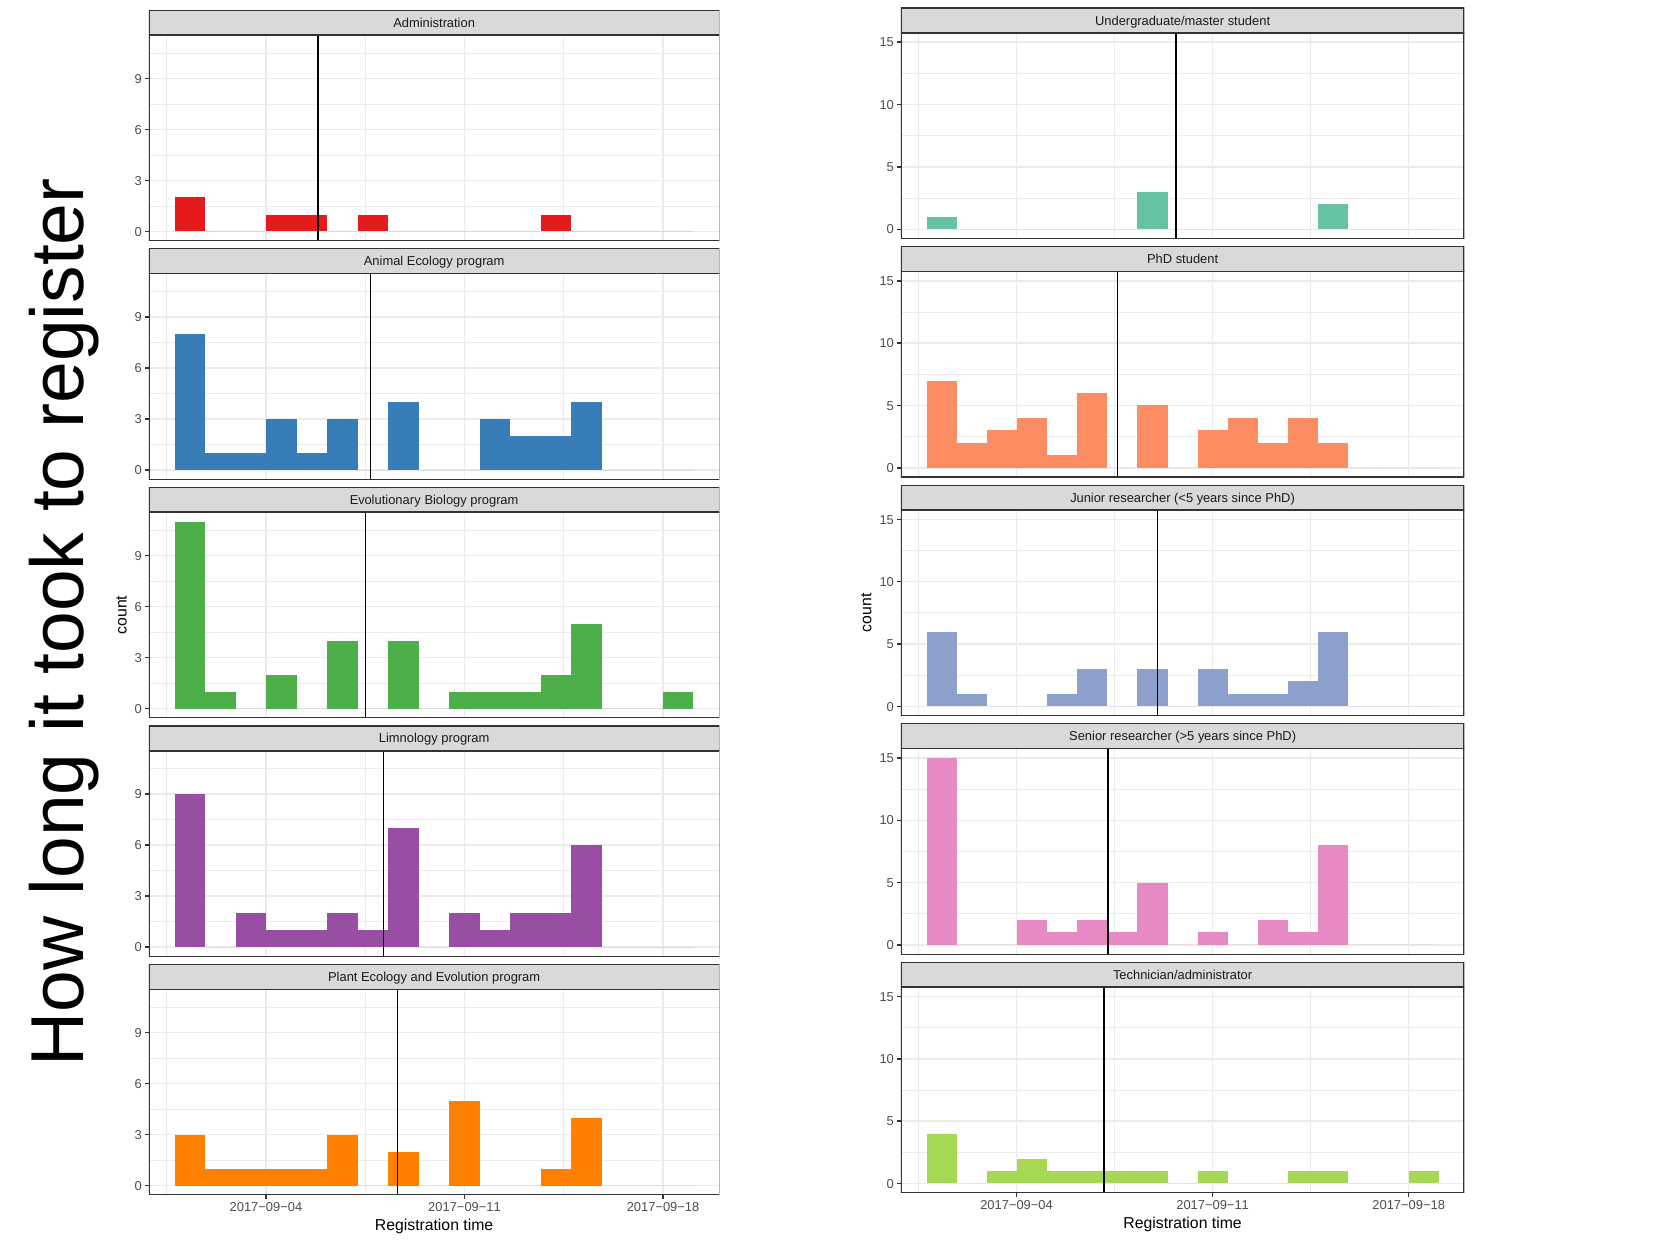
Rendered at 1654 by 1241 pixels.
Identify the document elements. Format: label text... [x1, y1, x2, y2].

picture [107, 2, 728, 1241]
picture [852, 0, 1473, 1241]
text_box How long it took to register [8, 107, 107, 1082]
